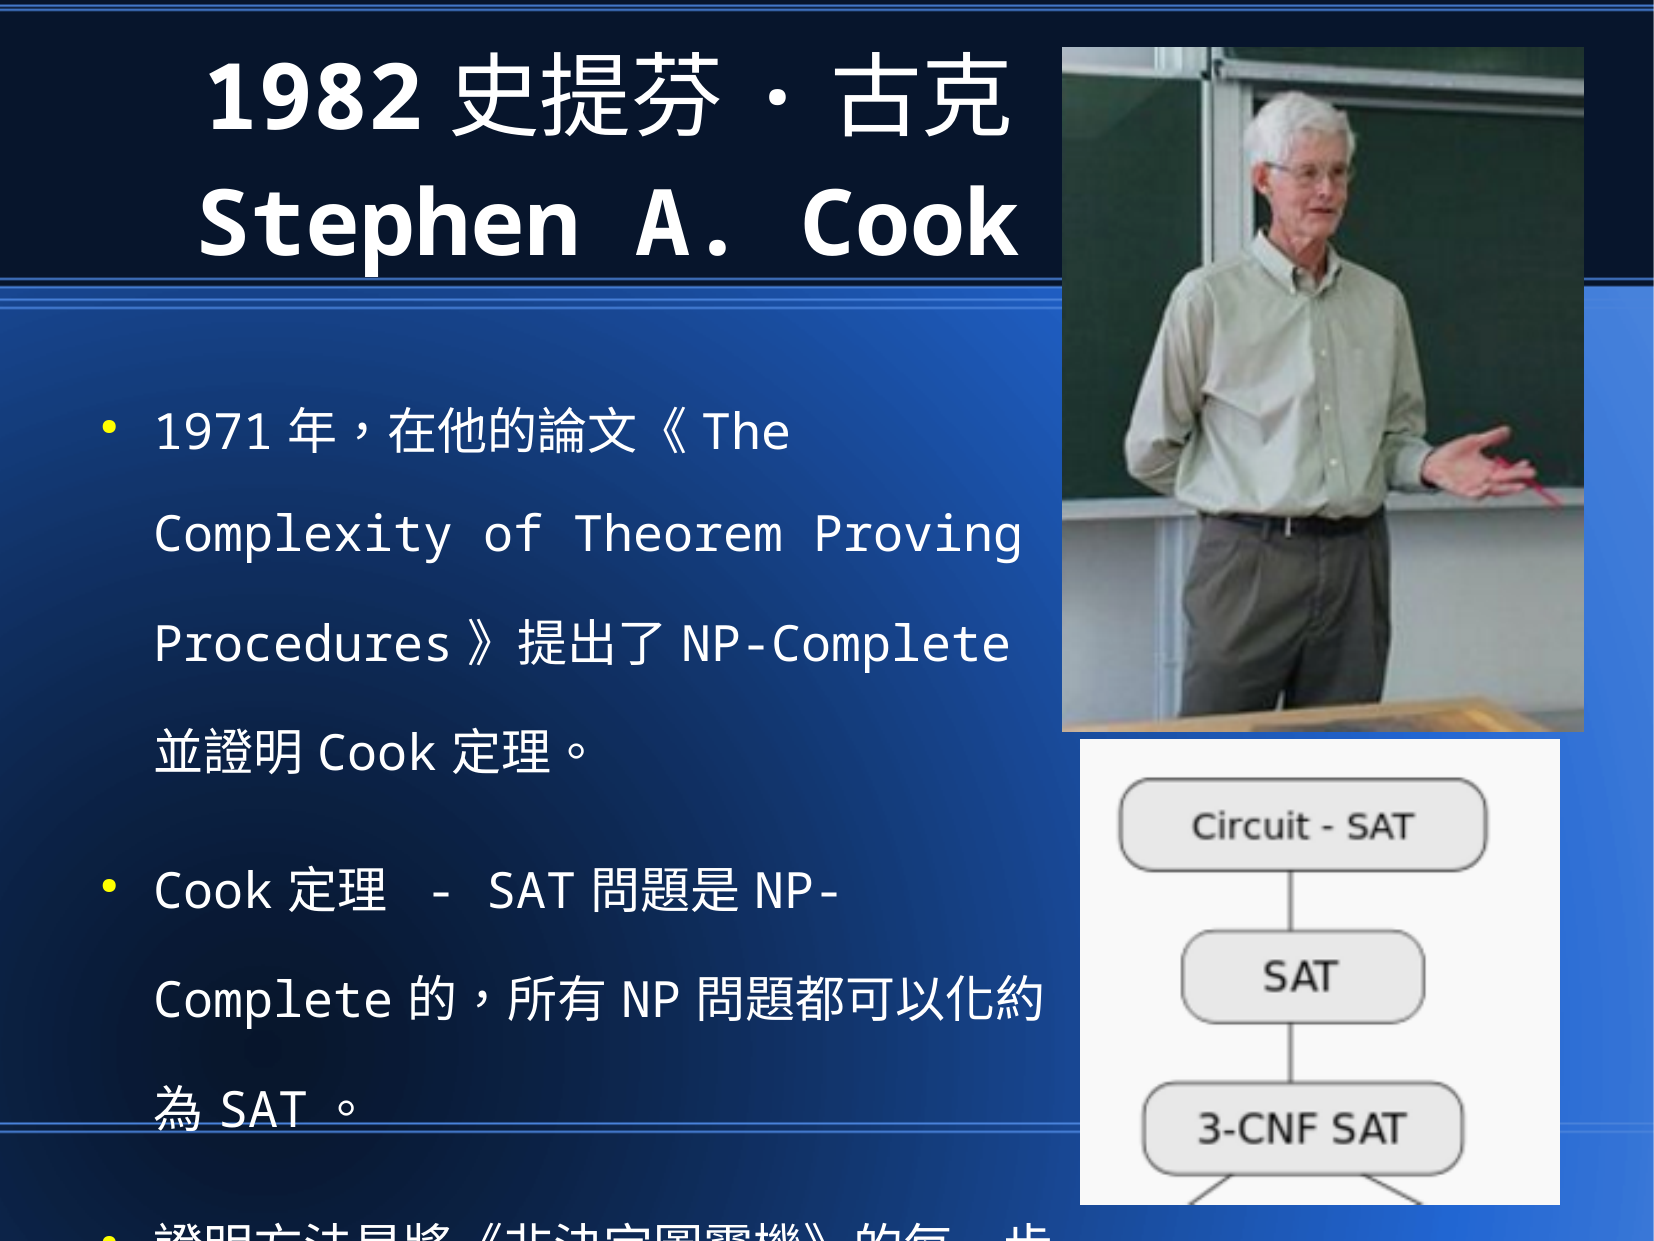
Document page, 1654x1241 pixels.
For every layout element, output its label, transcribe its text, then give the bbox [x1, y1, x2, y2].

picture [365, 1235, 391, 1239]
picture [585, 1235, 593, 1241]
picture [861, 1234, 871, 1241]
list 1971年，在他的論文《The Complexity of Theorem Proving Procedures》提出了NP-Complete並證明Cook定理。 Cook定理 - SAT問題是NP-Complete的，所有NP問題都可以化約為SAT。 證明方法是將《非決定圖靈機》的每一步驟，轉化為邏輯式，之後就可以化約為SAT問題。 [82, 355, 1063, 1170]
title 1982史提芬·古克 Stephen A. Cook [82, 32, 1134, 273]
picture [880, 1234, 896, 1241]
picture [211, 1229, 220, 1239]
picture [661, 1228, 695, 1241]
picture [0, 0, 1654, 1241]
picture [365, 1228, 391, 1232]
picture [434, 1230, 444, 1236]
picture [232, 1229, 246, 1237]
